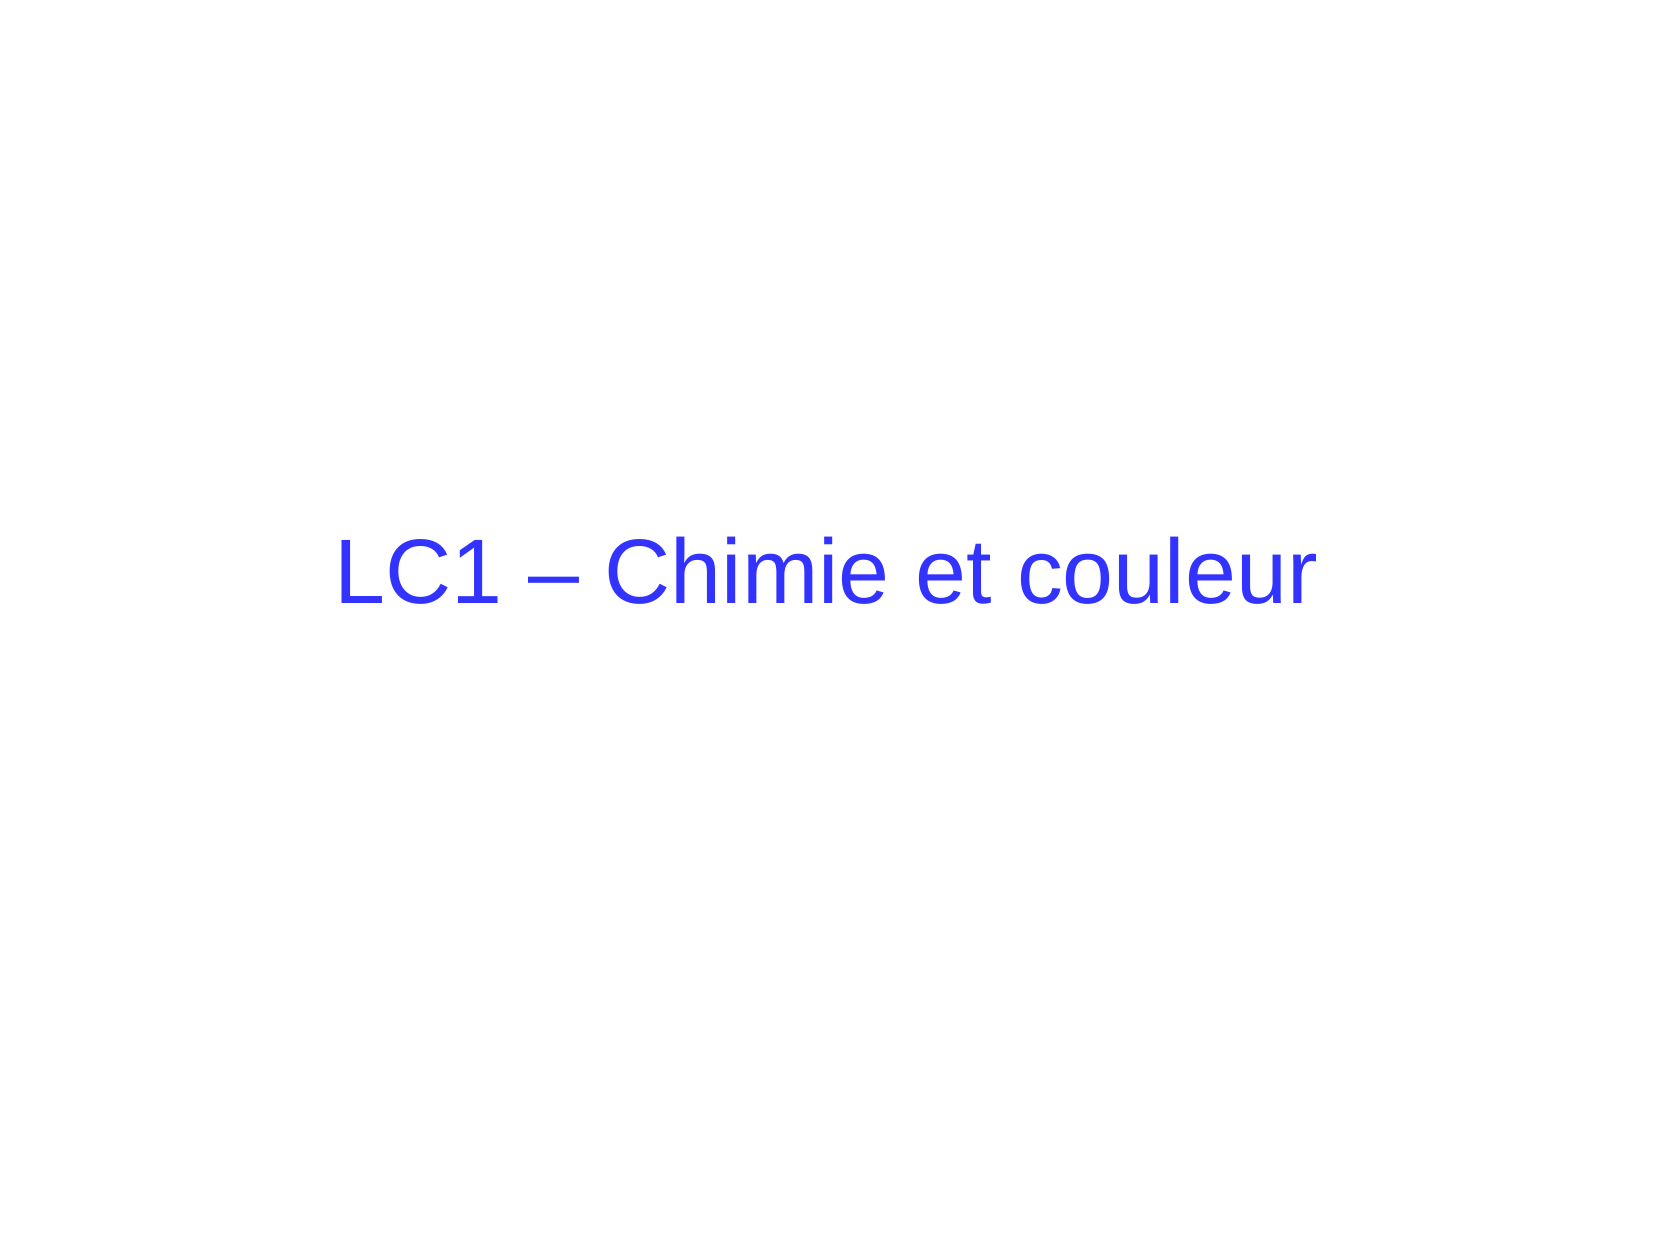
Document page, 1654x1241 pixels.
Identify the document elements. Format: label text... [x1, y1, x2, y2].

title LC1 – Chimie et couleur [82, 468, 1571, 676]
